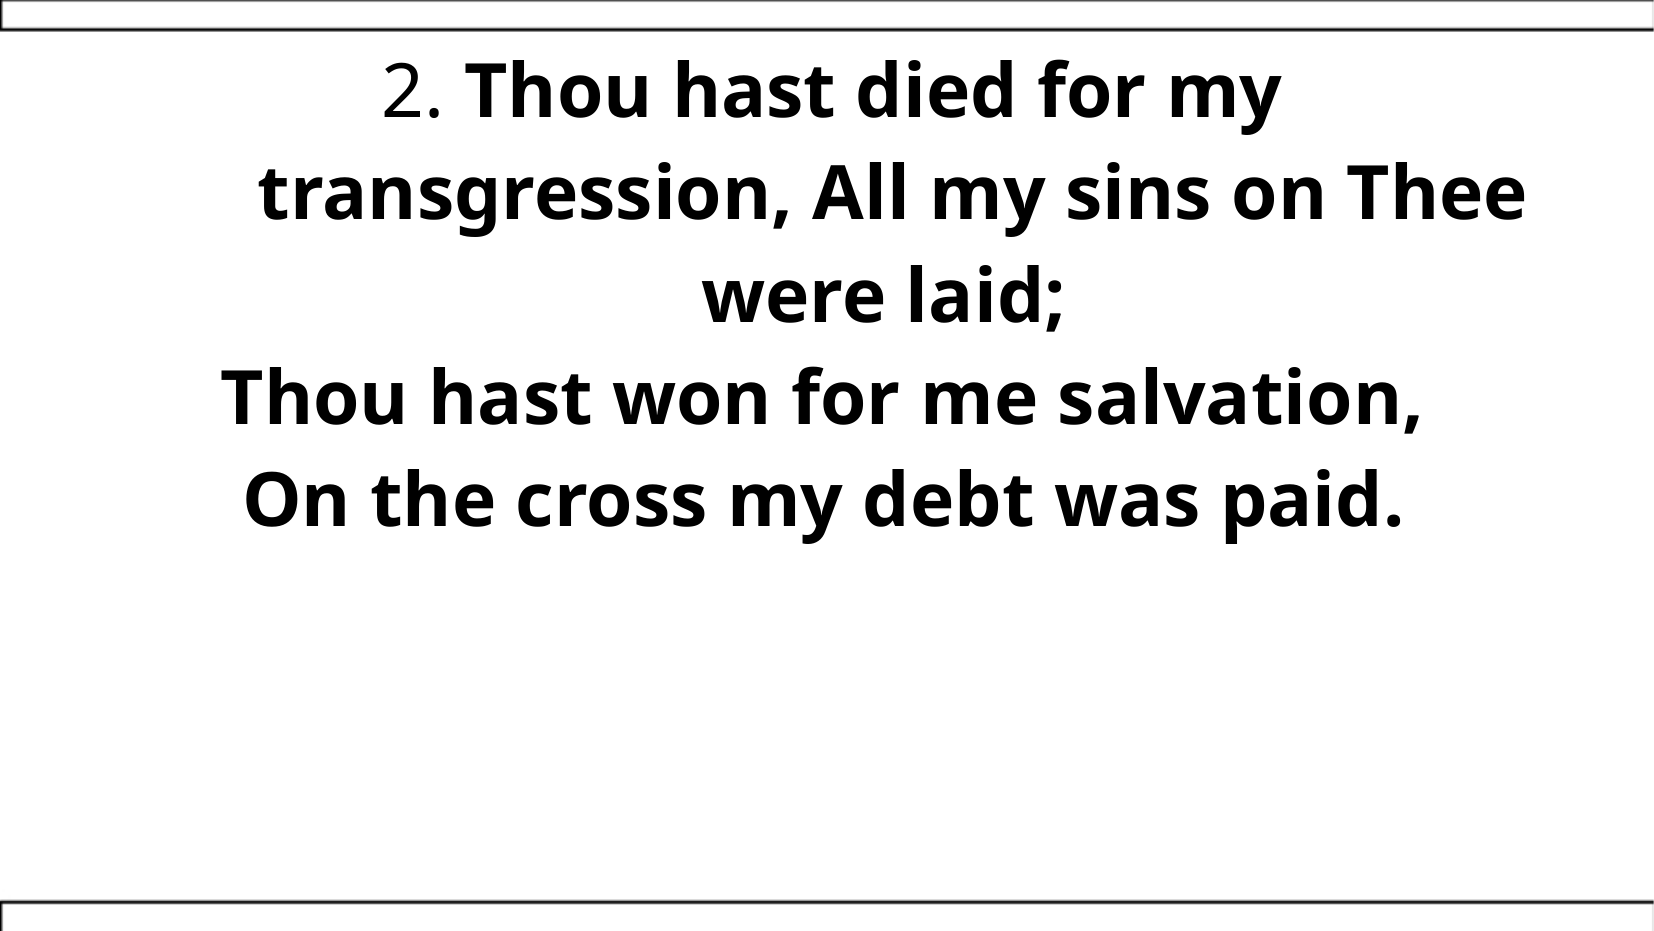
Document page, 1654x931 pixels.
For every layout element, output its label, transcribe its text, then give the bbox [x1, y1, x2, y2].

text_box 2. Thou hast died for my transgression, All my sins on Thee were laid; Thou hast won for me salvation, On the cross my debt was paid. [105, 30, 1561, 445]
picture [0, 0, 1654, 931]
